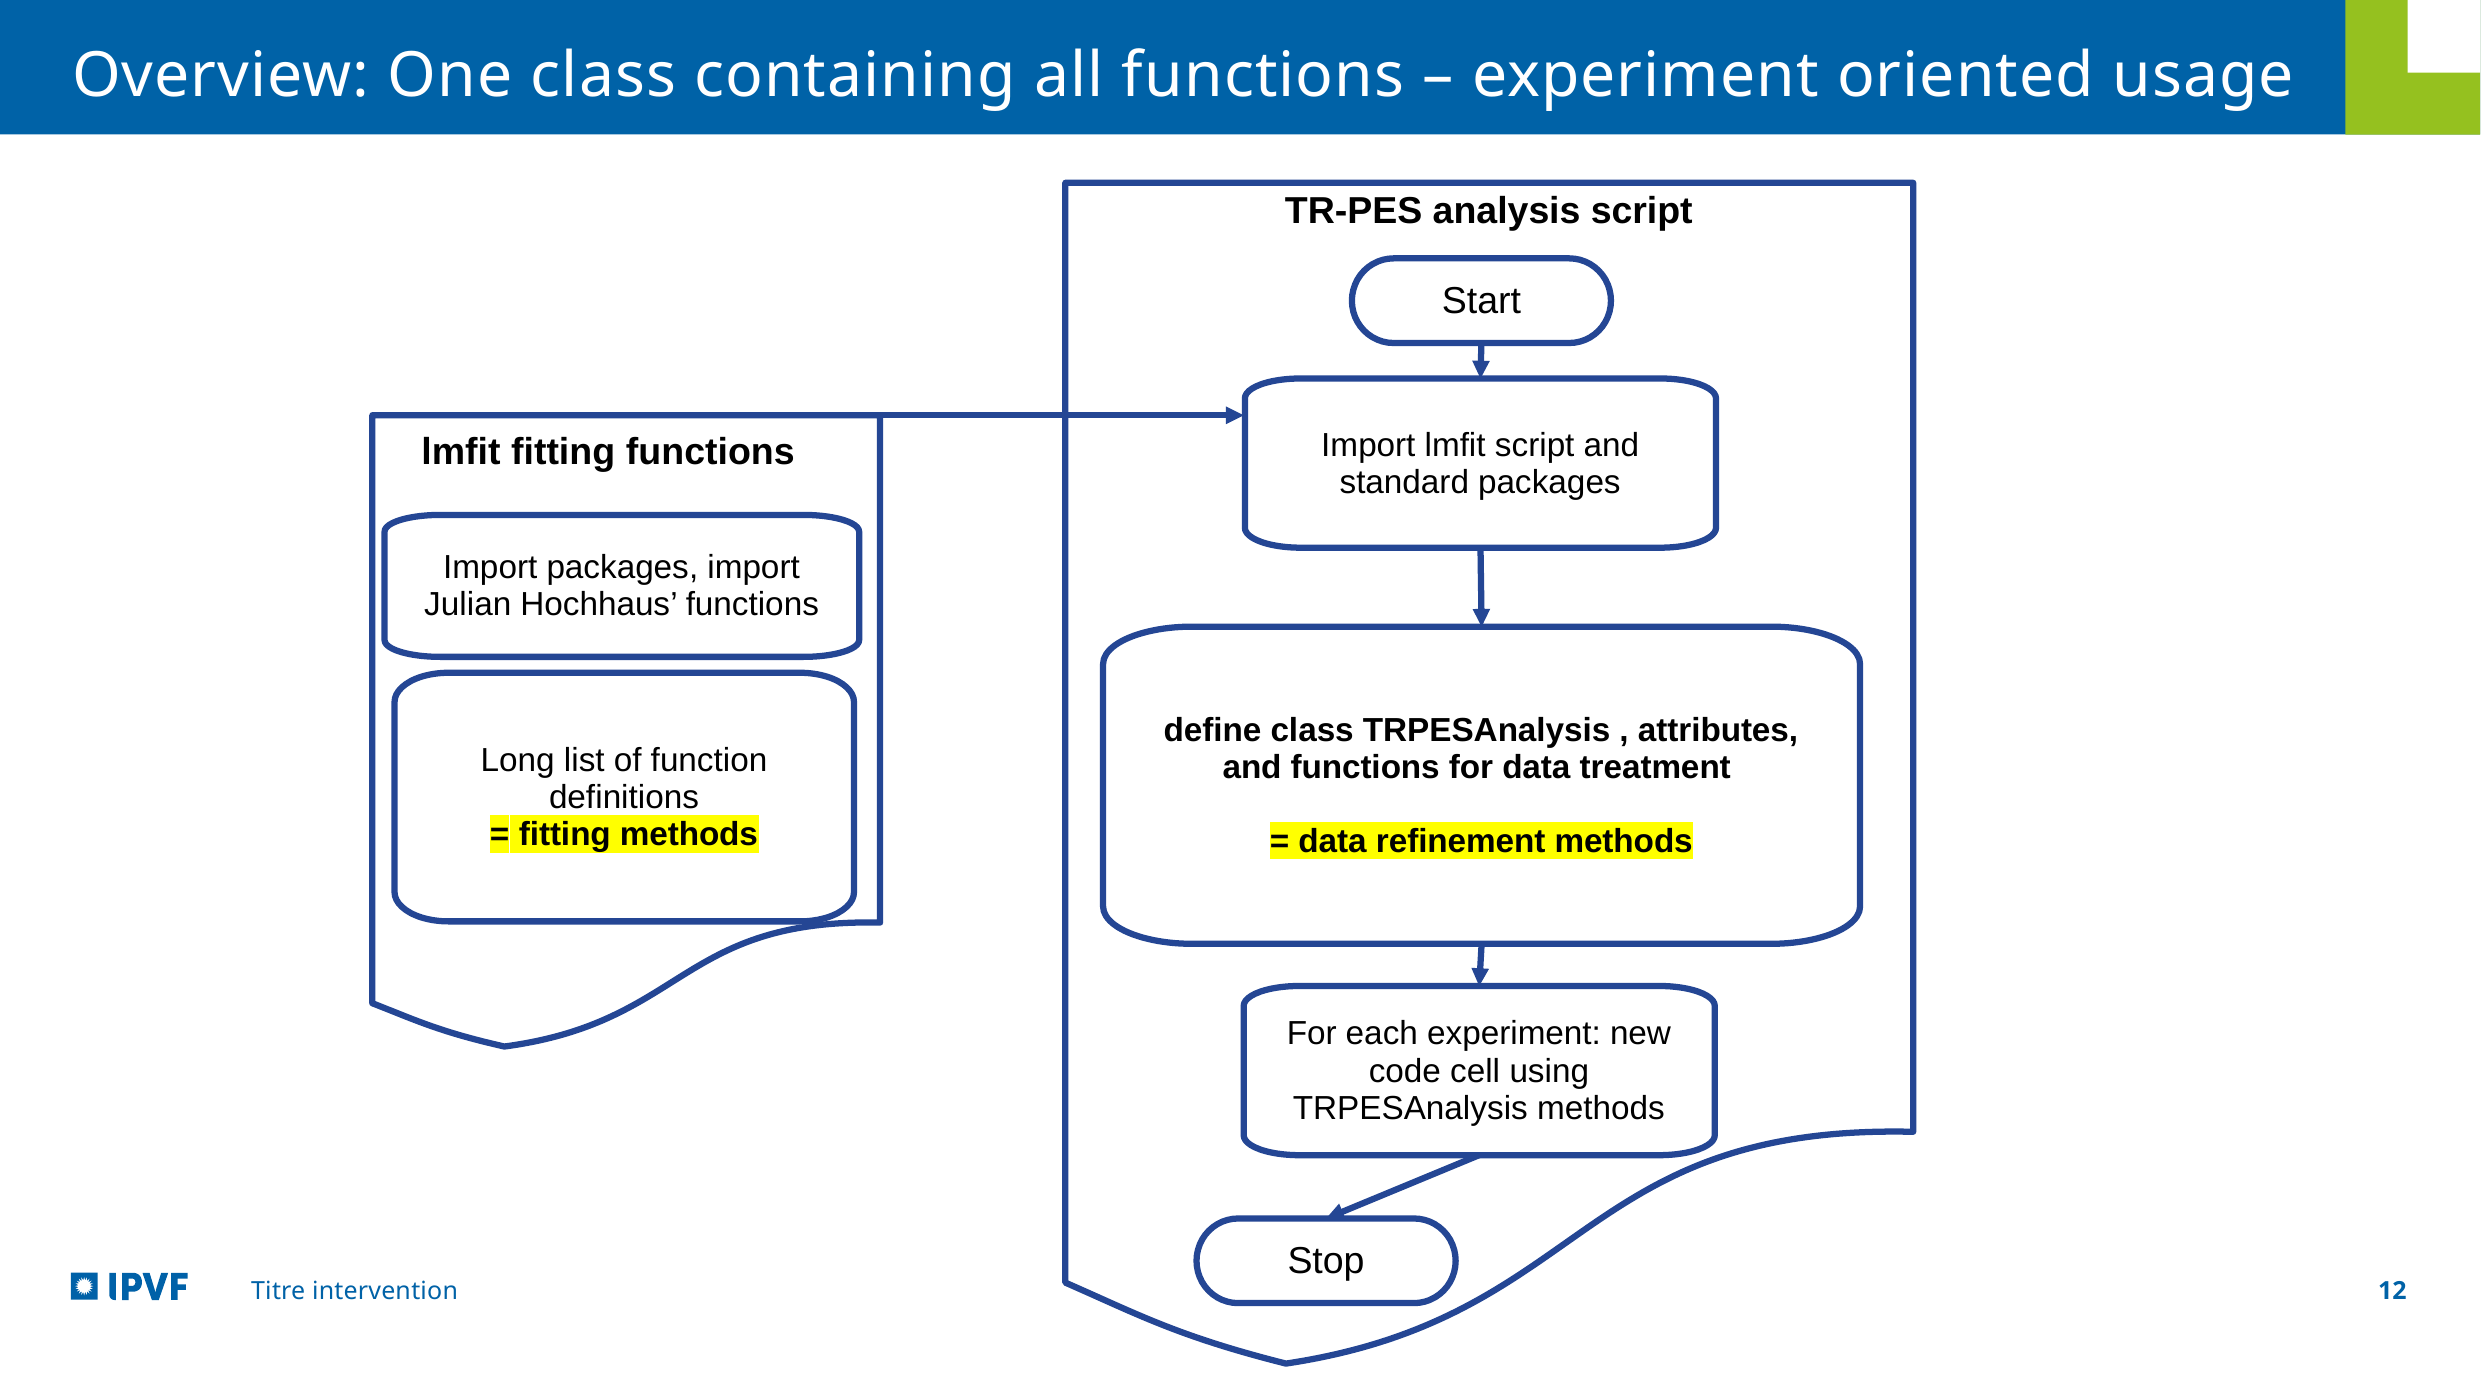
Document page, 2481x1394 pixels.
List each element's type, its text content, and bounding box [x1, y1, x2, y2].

text_box Import packages, import Julian Hochhaus’ functions [384, 517, 860, 657]
text_box Start [1352, 304, 1611, 343]
text_box Stop [1196, 1218, 1456, 1304]
text_box For each experiment: new code cell using TRPESAnalysis methods [1243, 985, 1715, 1156]
text_box Long list of function definitions = fitting methods [394, 672, 854, 922]
text_box lmfit fitting functions [384, 422, 833, 574]
text_box Import lmfit script and standard packages [1244, 378, 1717, 548]
text_box define class TRPESAnalysis , attributes, and functions for data treatment = data refinement methods [1103, 626, 1861, 944]
list Overview: One class containing all functions – experiment oriented usage [57, 26, 2326, 112]
text_box TR-PES analysis script [1070, 182, 1909, 304]
